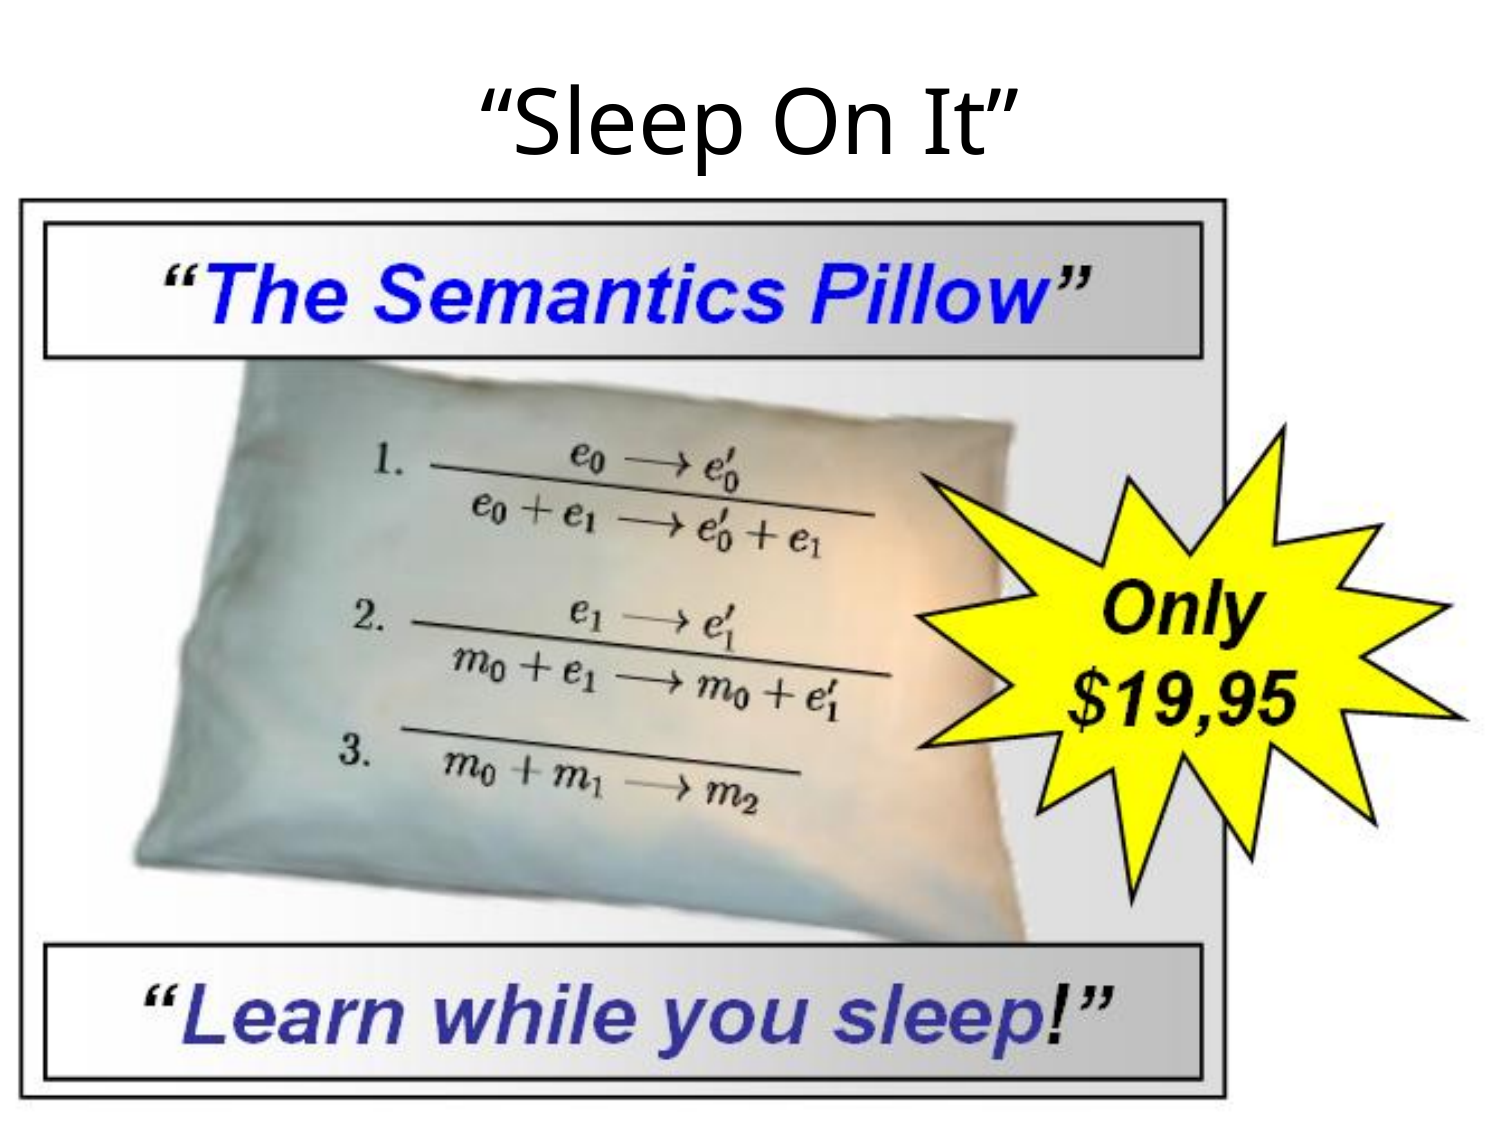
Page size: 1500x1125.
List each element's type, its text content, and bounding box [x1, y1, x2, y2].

picture [0, 181, 1500, 1125]
title “Sleep On It” [75, 24, 1426, 181]
